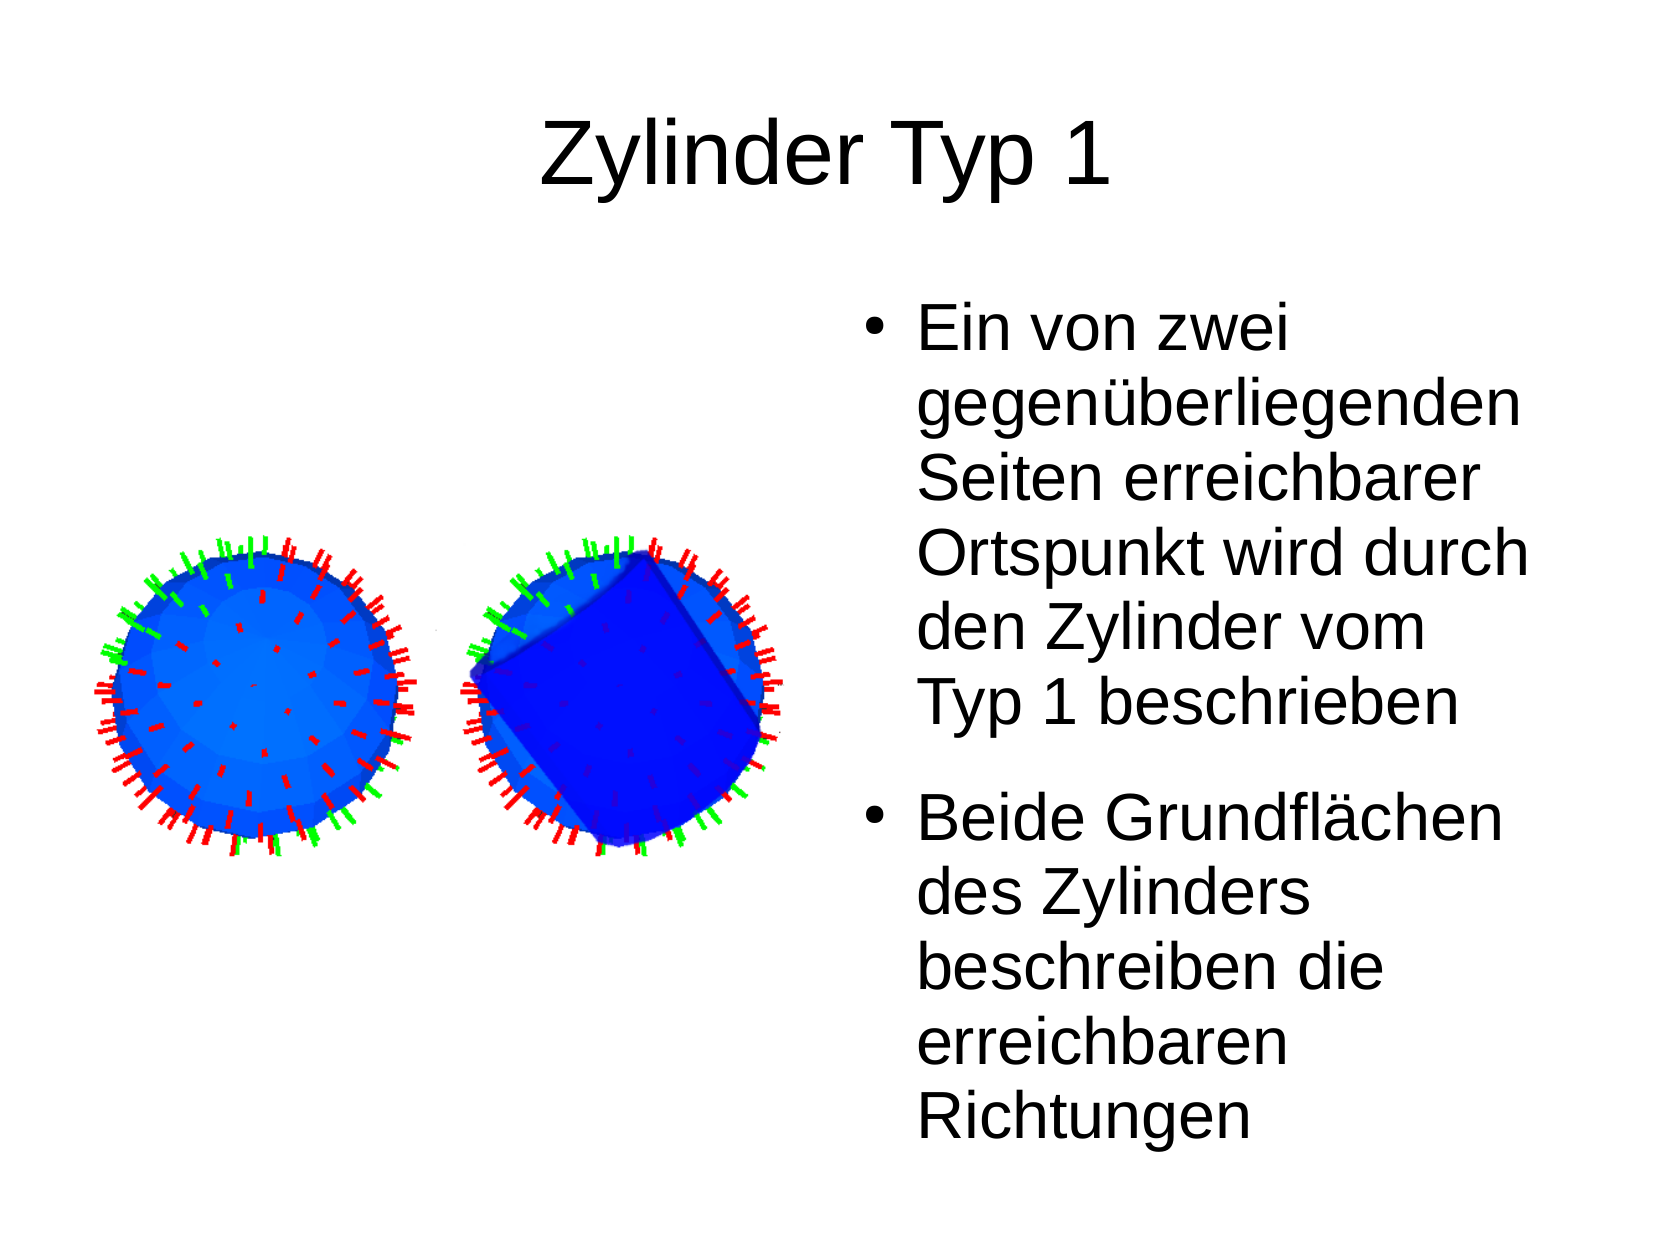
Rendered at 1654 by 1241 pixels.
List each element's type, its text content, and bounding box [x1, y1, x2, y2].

title Zylinder Typ 1 [82, 49, 1571, 257]
picture [82, 524, 809, 875]
list Ein von zwei gegenüberliegenden Seiten erreichbarer Ortspunkt wird durch den Zylinder vom Typ 1 beschrieben [845, 290, 1572, 739]
list Beide Grundflächen des Zylinders beschreiben die erreichbaren Richtungen [845, 779, 1572, 1154]
